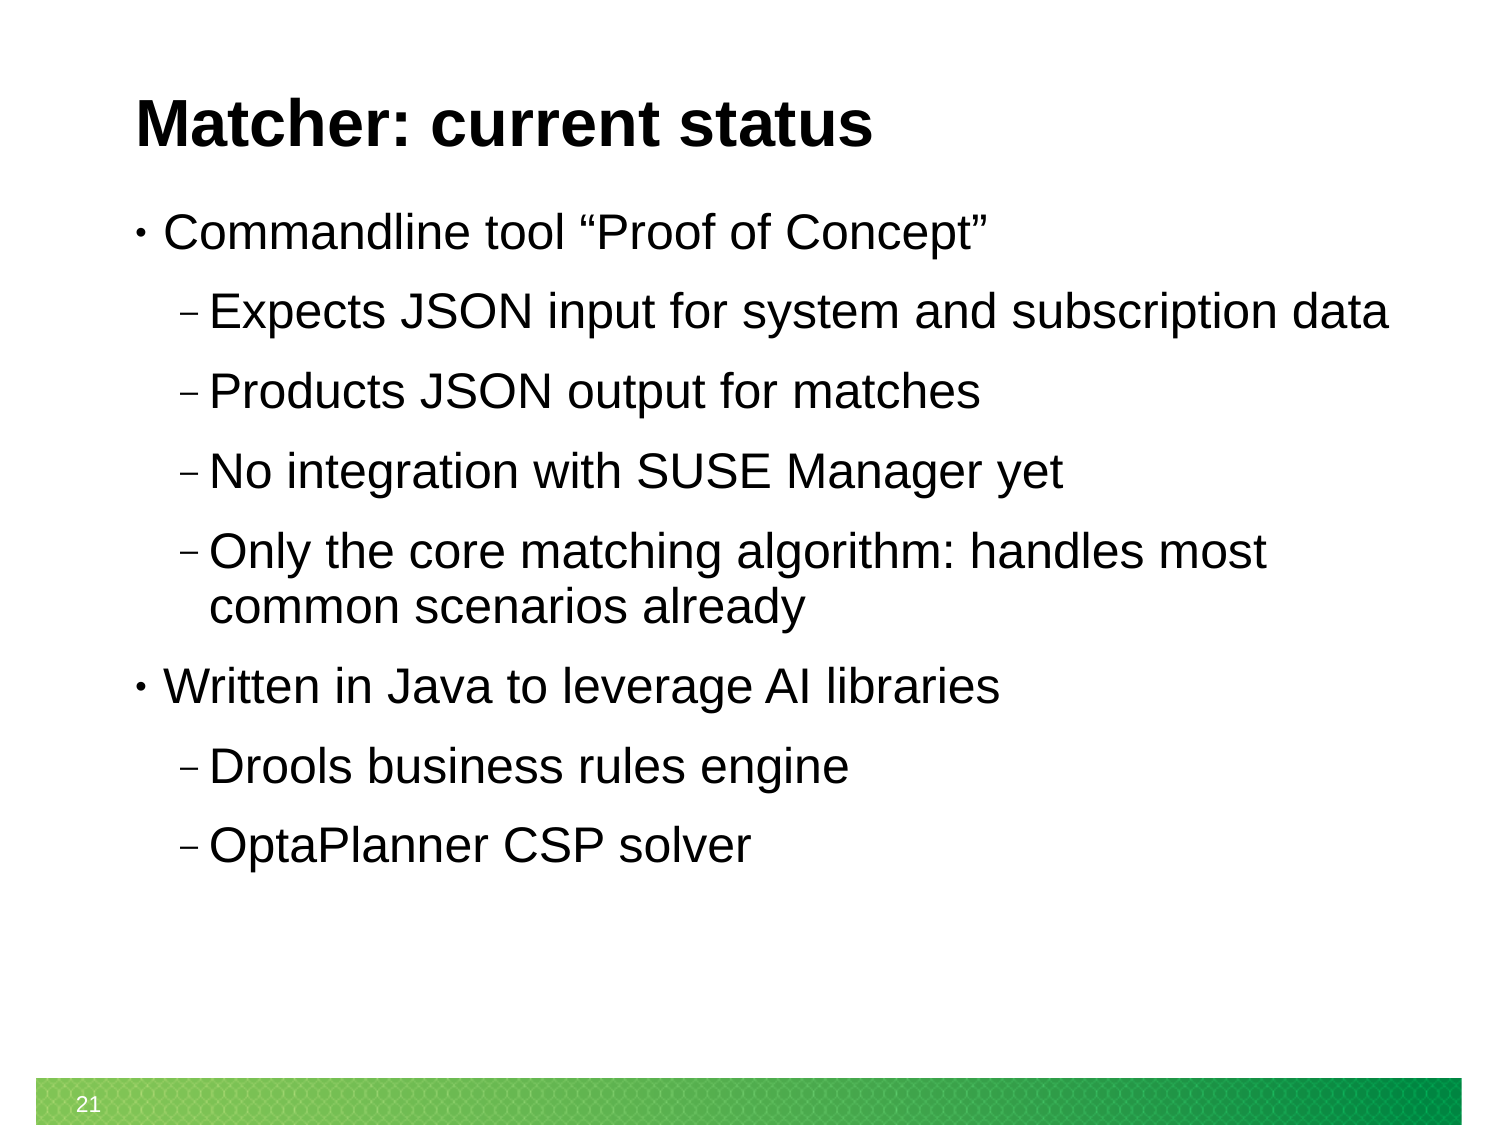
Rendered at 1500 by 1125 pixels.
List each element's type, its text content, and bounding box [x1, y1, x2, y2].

title Matcher: current status [135, 41, 1372, 203]
picture [36, 1078, 1462, 1125]
list Commandline tool “Proof of Concept” Expects JSON input for system and subscription data Products JSON output for matches No integration with SUSE Manager yet Only the core matching algorithm: handles most common scenarios already Written in Java to leverage AI libraries Drools business rules engine OptaPlanner CSP solver [135, 203, 1396, 946]
